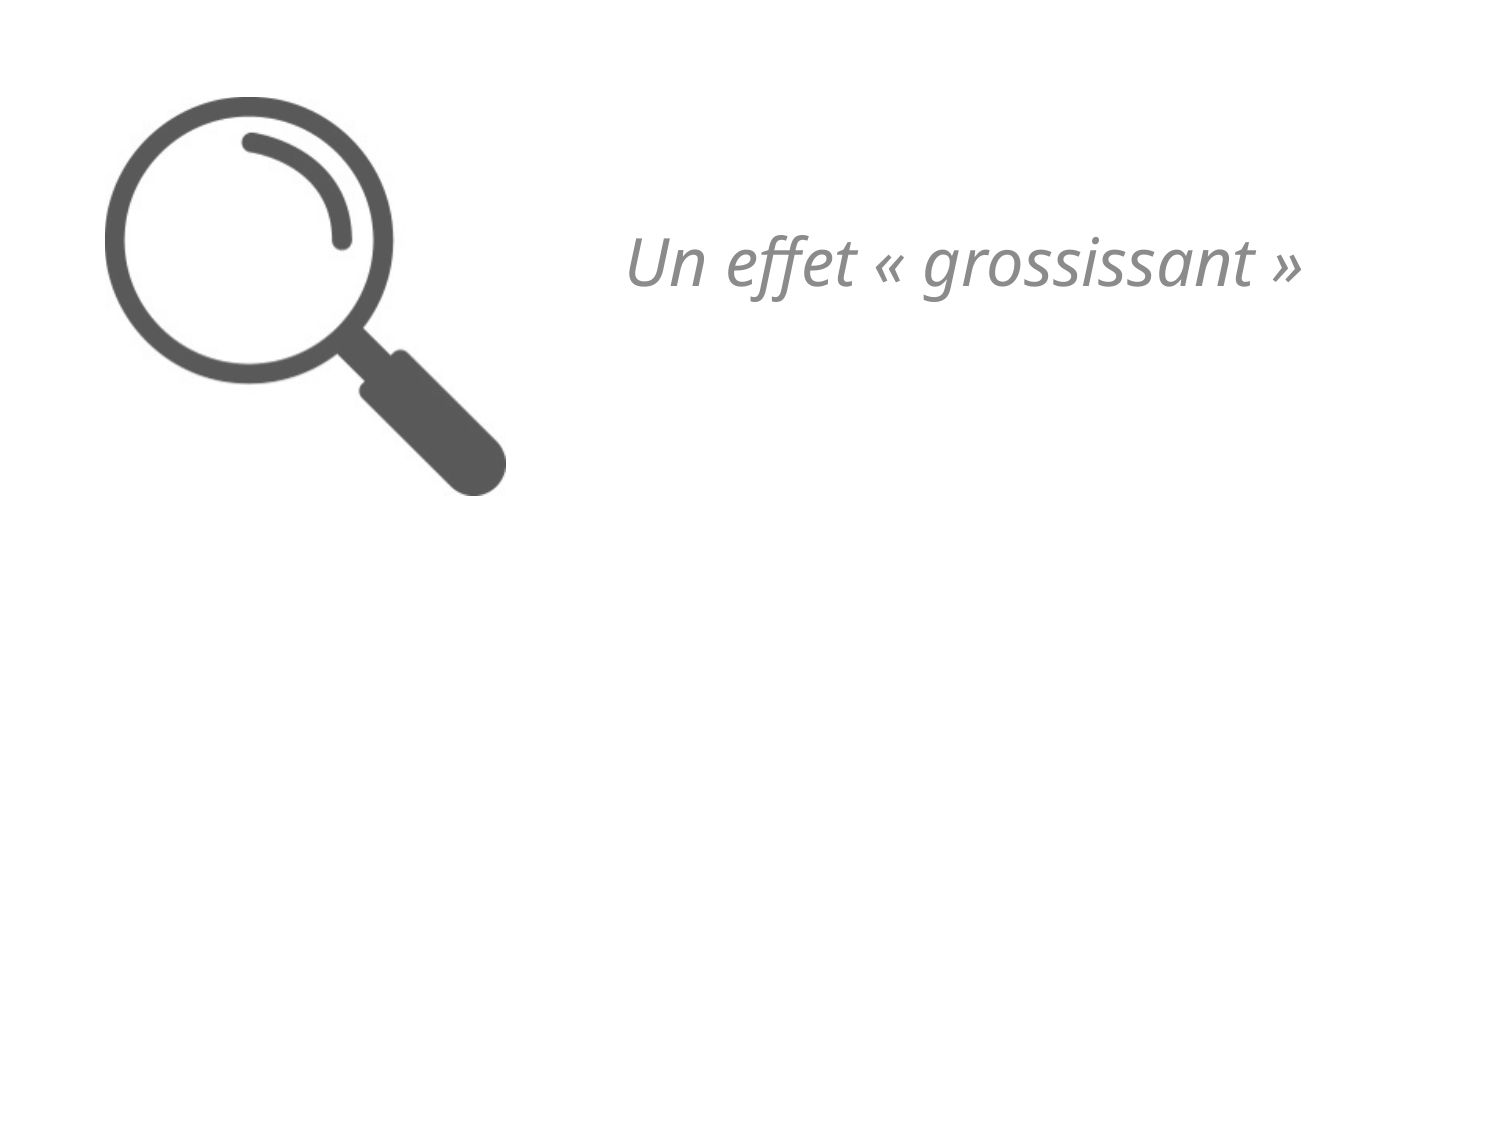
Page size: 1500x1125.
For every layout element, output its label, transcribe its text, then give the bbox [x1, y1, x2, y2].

text_box Un effet « grossissant » [506, 71, 1424, 542]
picture [105, 97, 506, 497]
